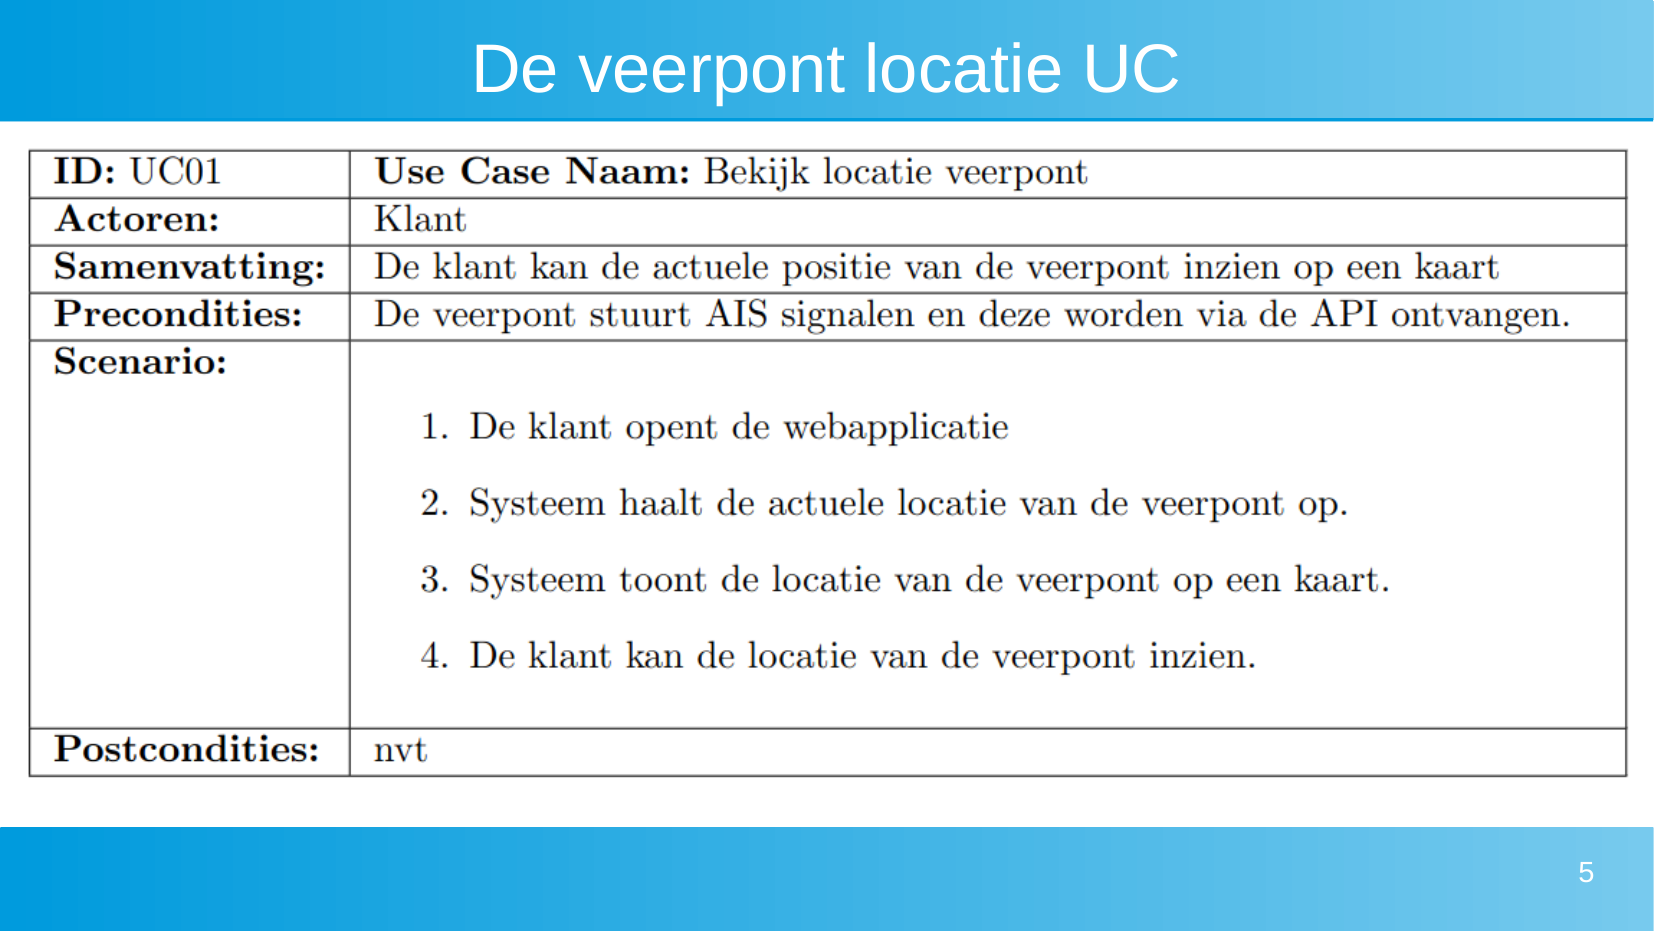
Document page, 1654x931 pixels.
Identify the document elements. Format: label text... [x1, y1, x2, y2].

title De veerpont locatie UC [59, 29, 1595, 108]
picture [3, 126, 1654, 809]
